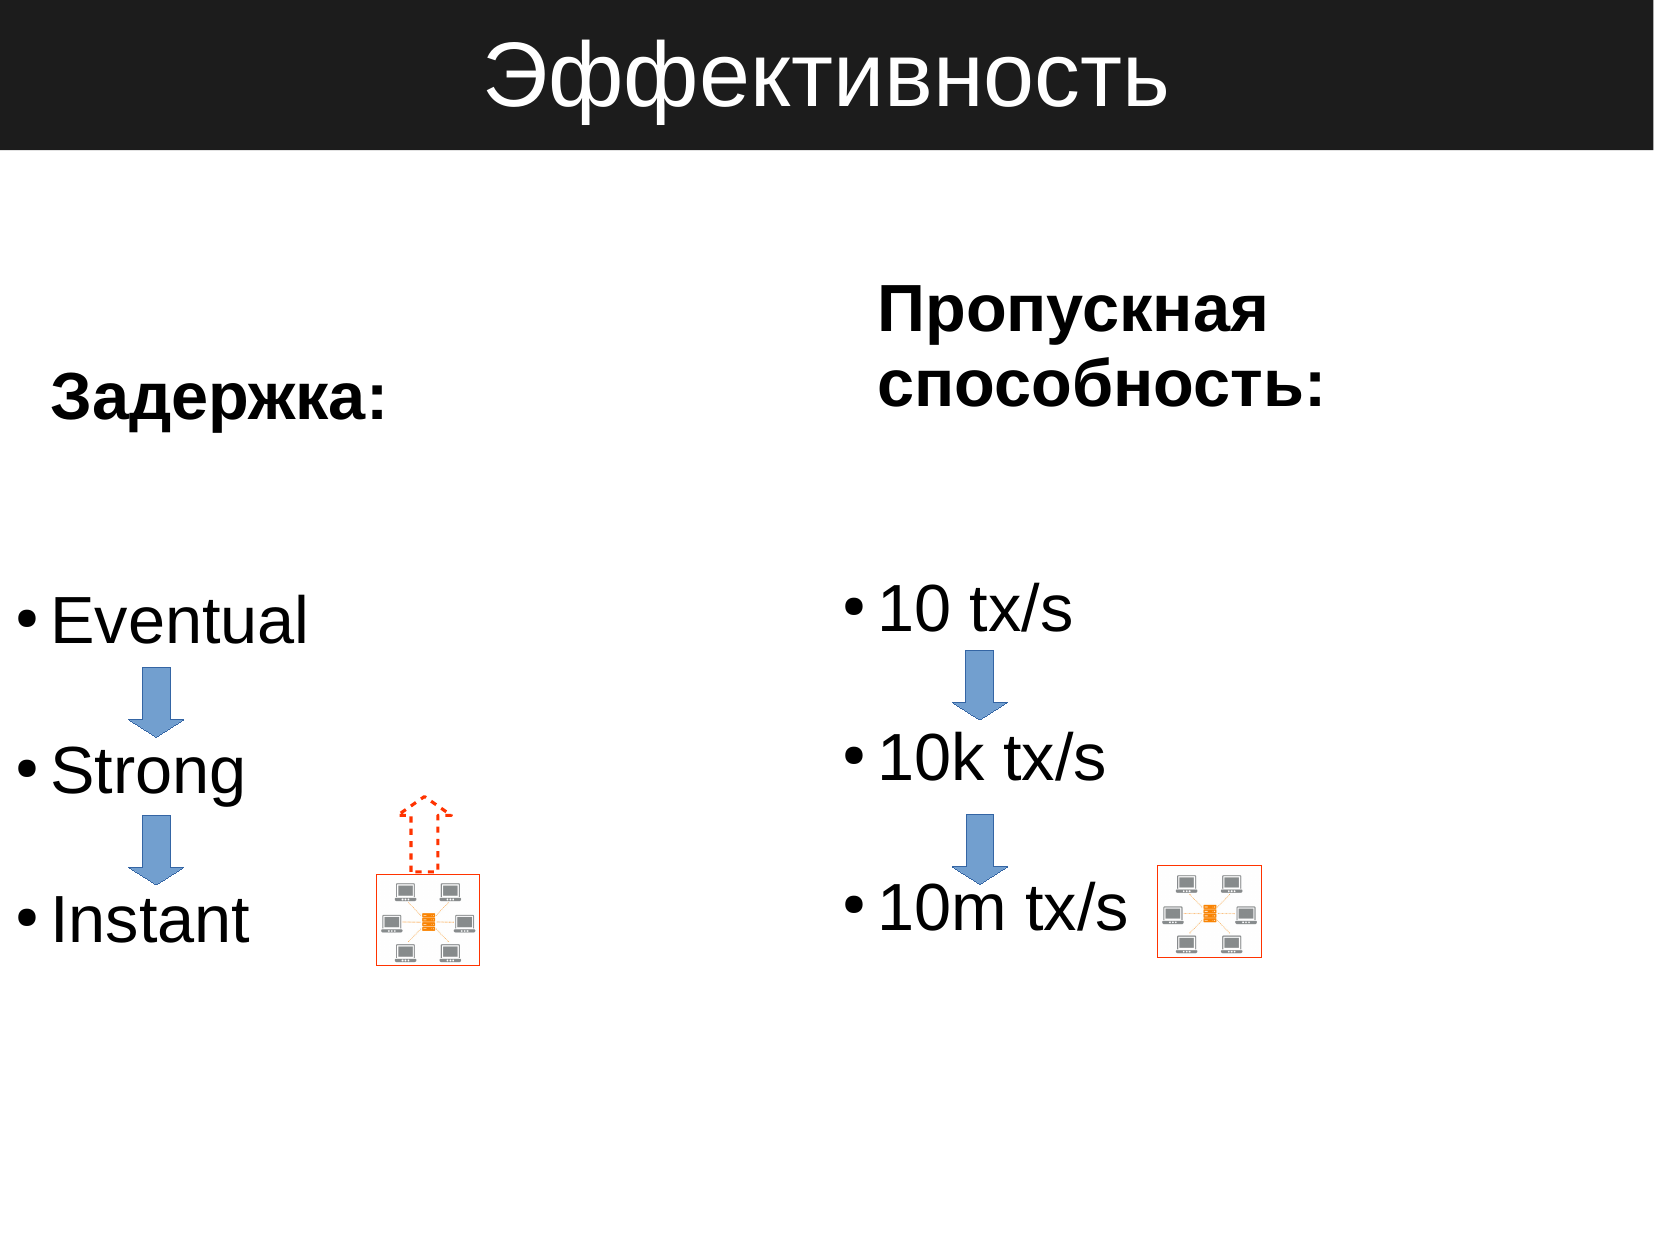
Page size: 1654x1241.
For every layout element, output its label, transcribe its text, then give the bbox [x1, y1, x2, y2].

title Эффективность [0, 0, 1654, 151]
subtitle Задержка: Eventual Strong Instant [15, 210, 649, 1032]
text_box [128, 815, 184, 885]
text_box [952, 814, 1008, 885]
text_box [952, 650, 1008, 720]
text_box Пропускная способность: 10 tx/s 10k tx/s 10m tx/s [842, 159, 1585, 982]
text_box [128, 667, 184, 738]
picture [1157, 865, 1262, 958]
picture [376, 874, 480, 966]
